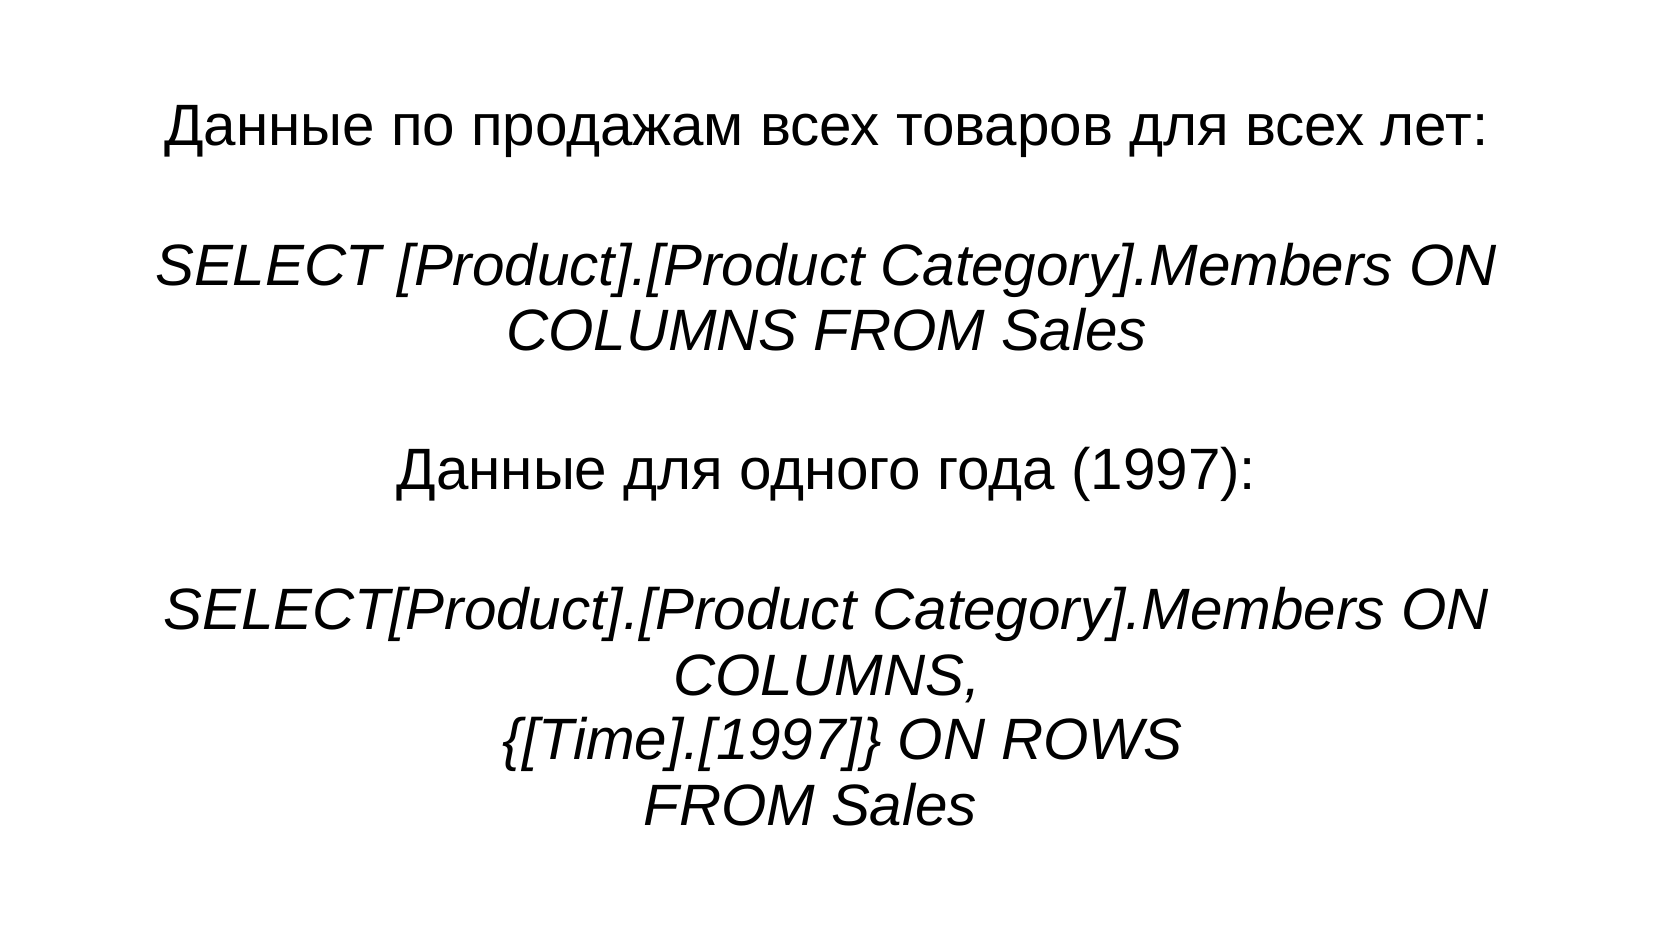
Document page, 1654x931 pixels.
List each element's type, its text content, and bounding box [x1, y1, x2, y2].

subtitle Данные по продажам всех товаров для всех лет: SELECT [Product].[Product Category].Members ON COLUMNS FROM Sales Данные для одного года (1997): SELECT[Product].[Product Category].Members ON COLUMNS, {[Time].[1997]} ON ROWS FROM Sales [82, 60, 1571, 871]
